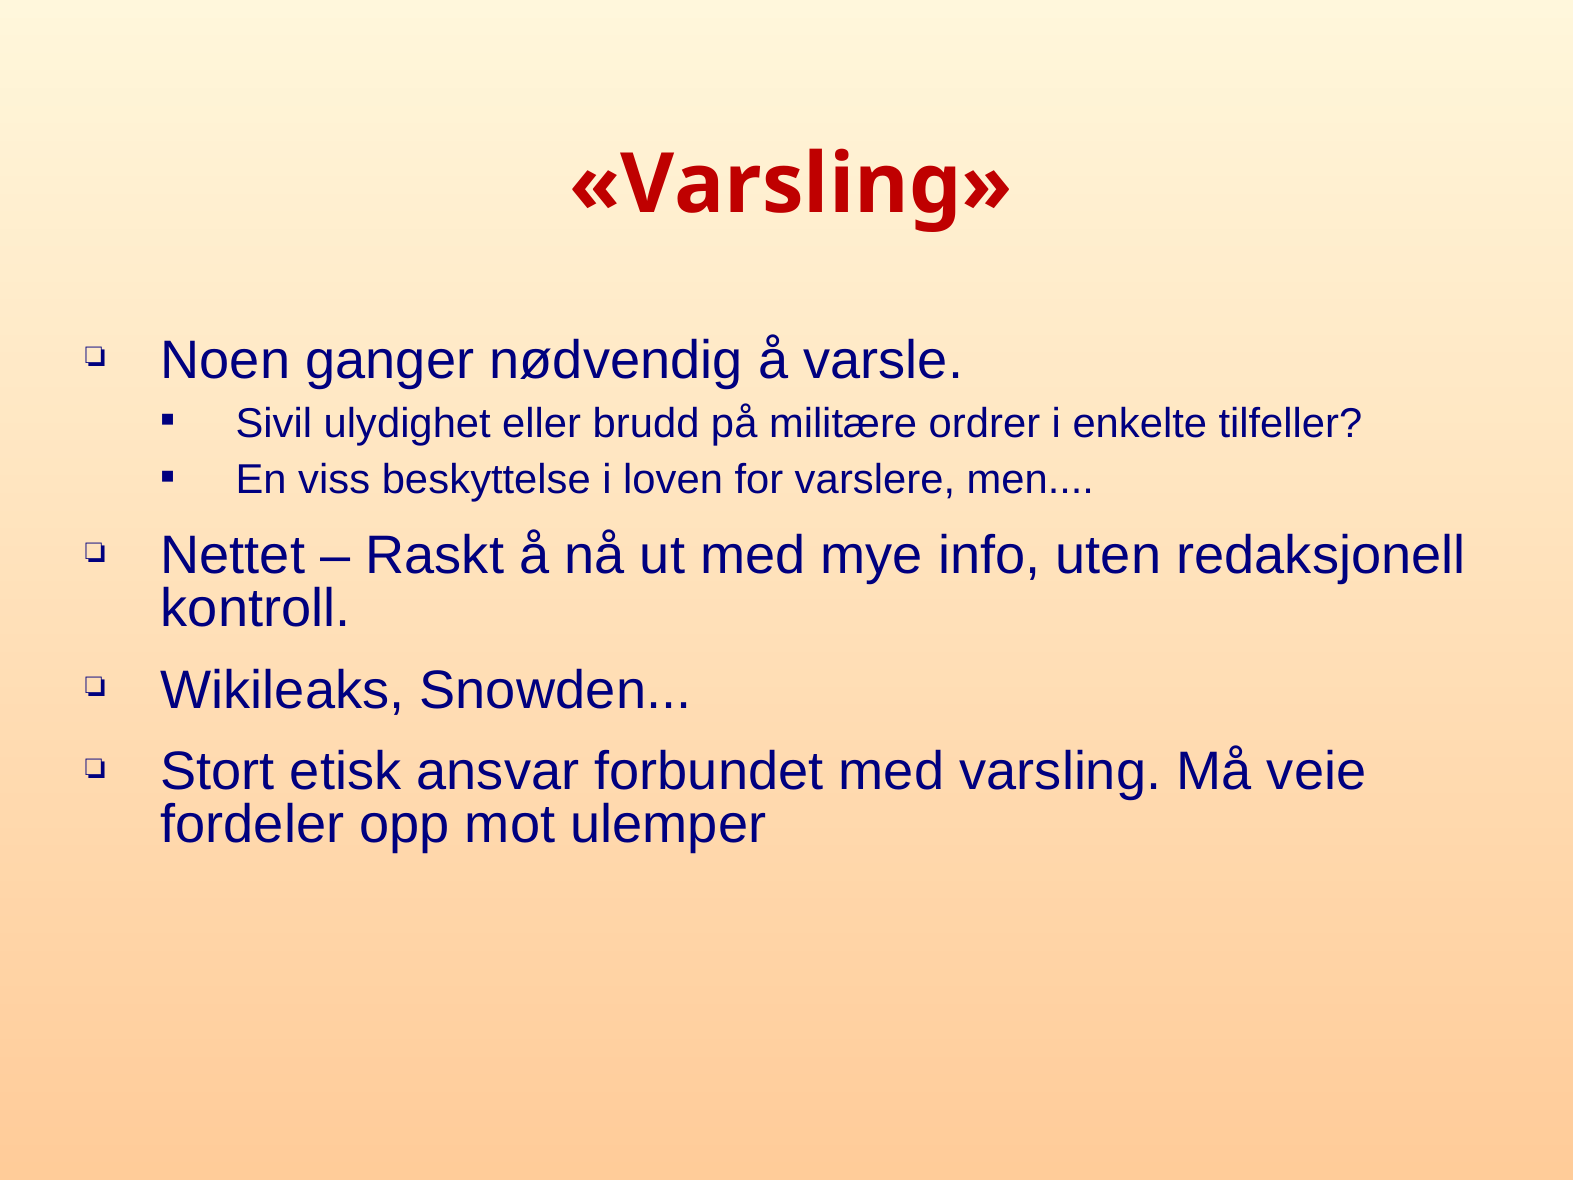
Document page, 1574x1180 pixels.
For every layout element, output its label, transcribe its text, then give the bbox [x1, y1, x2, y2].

list Noen ganger nødvendig å varsle. Sivil ulydighet eller brudd på militære ordrer i enkelte tilfeller? En viss beskyttelse i loven for varslere, men.... Nettet – Raskt å nå ut med mye info, uten redaksjonell kontroll. Wikileaks, Snowden... Stort etisk ansvar forbundet med varsling. Må veie fordeler opp mot ulemper [85, 336, 1539, 1170]
title «Varsling» [39, 54, 1543, 309]
